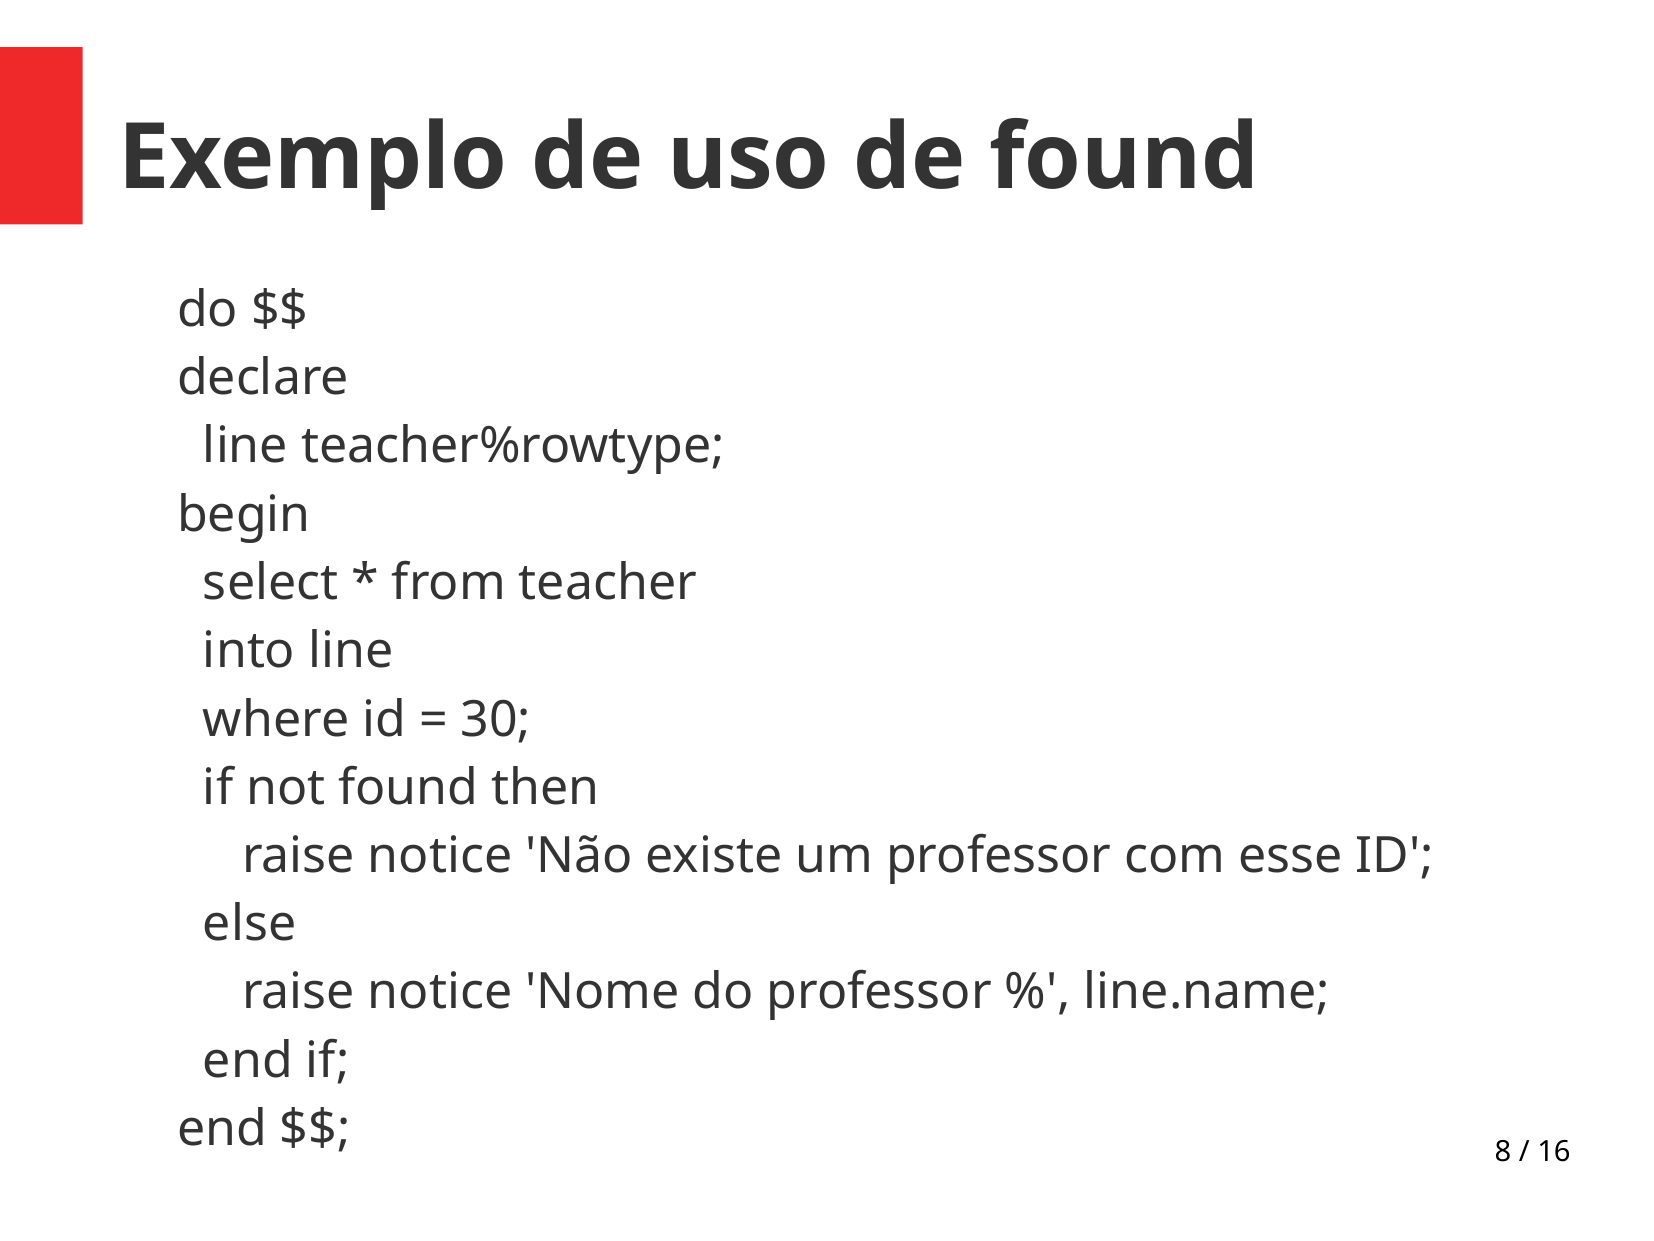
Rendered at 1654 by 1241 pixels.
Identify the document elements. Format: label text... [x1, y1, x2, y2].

title Exemplo de uso de found [118, 49, 1571, 257]
list do $$ declare line teacher%rowtype; begin select * from teacher into line where id = 30; if not found then raise notice 'Não existe um professor com esse ID'; else raise notice 'Nome do professor %', line.name; end if; end $$; [106, 272, 1524, 1170]
